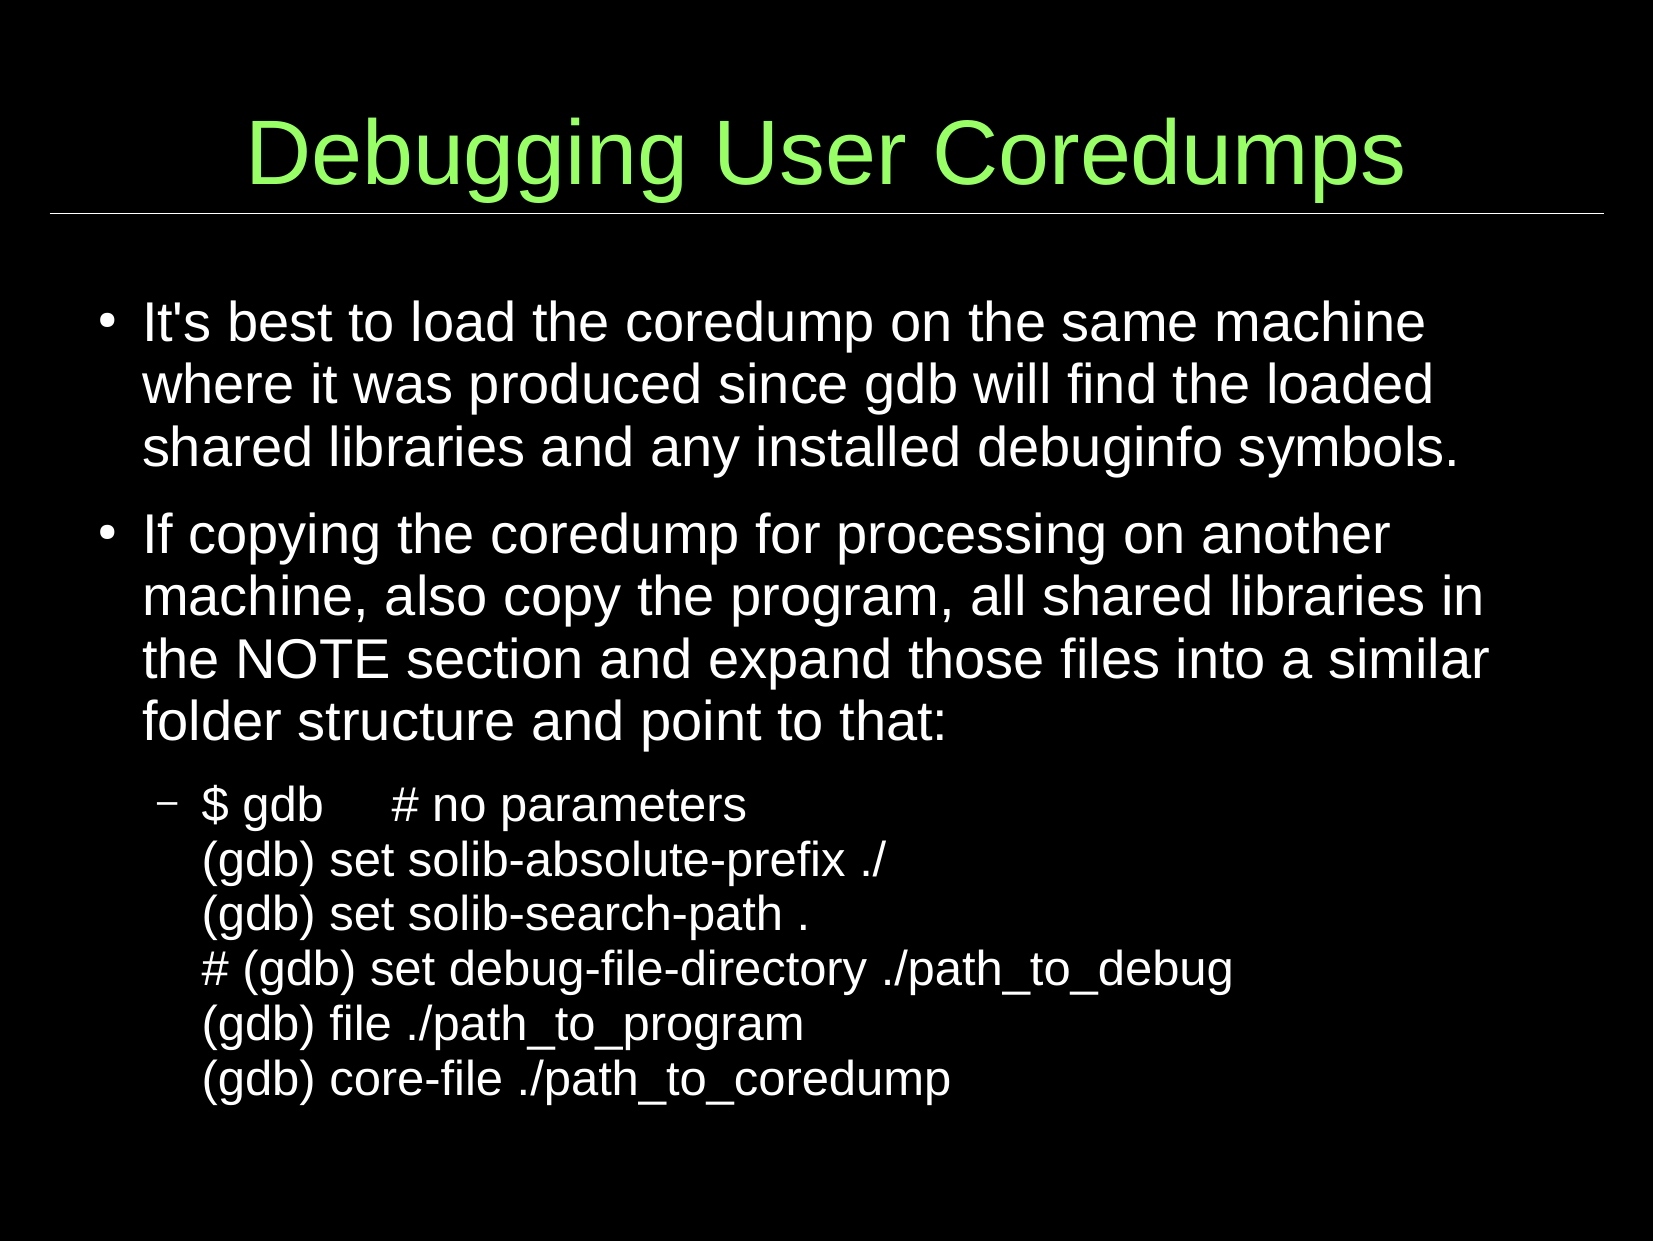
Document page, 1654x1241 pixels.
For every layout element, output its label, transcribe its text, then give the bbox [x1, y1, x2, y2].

list It's best to load the coredump on the same machine where it was produced since gdb will find the loaded shared libraries and any installed debuginfo symbols. If copying the coredump for processing on another machine, also copy the program, all shared libraries in the NOTE section and expand those files into a similar folder structure and point to that: $ gdb # no parameters (gdb) set solib-absolute-prefix ./ (gdb) set solib-search-path . # (gdb) set debug-file-directory ./path_to_debug (gdb) file ./path_to_program (gdb) core-file ./path_to_coredump [82, 290, 1571, 1111]
title Debugging User Coredumps [82, 49, 1571, 257]
